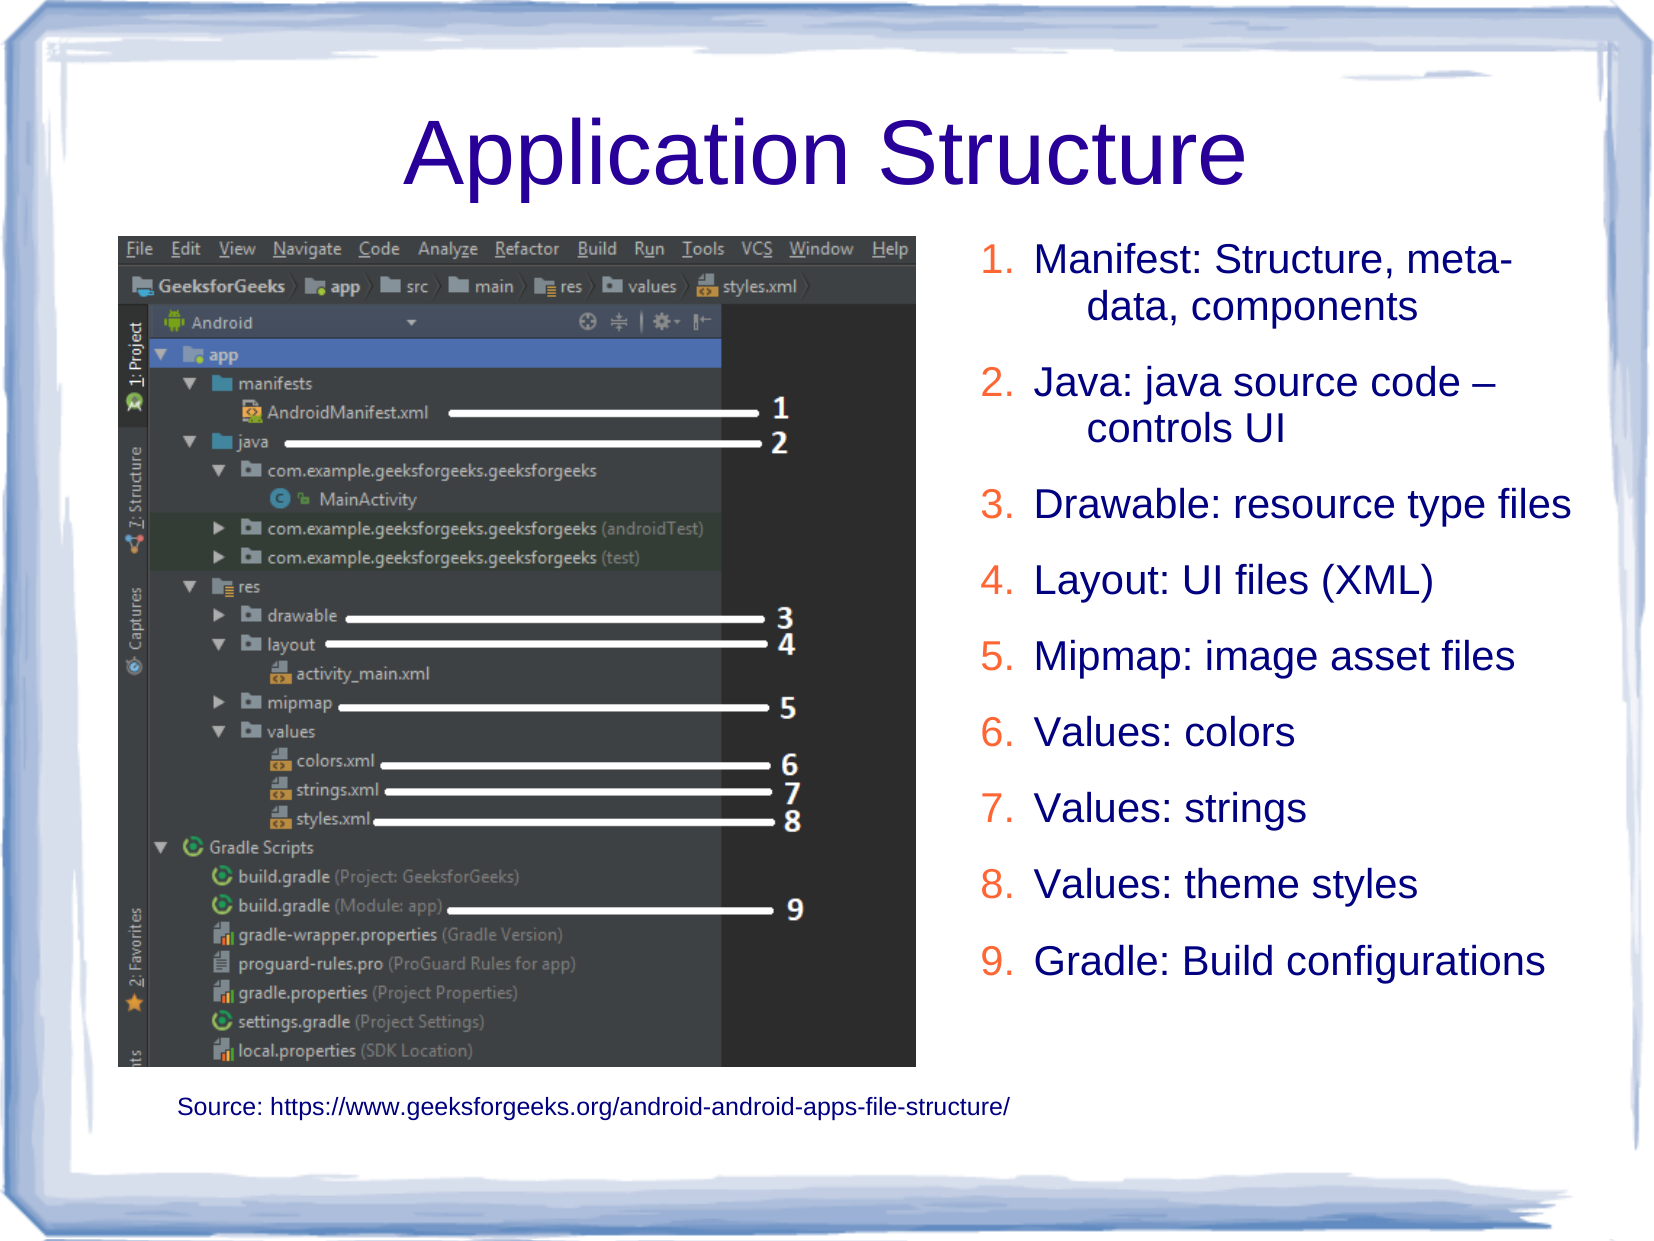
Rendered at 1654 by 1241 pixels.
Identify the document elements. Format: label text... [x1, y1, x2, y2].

title Application Structure [82, 49, 1571, 257]
picture [0, 0, 1654, 1241]
list Manifest: Structure, meta-data, components Java: java source code – controls UI Drawable: resource type files Layout: UI files (XML) Mipmap: image asset files Values: colors Values: strings Values: theme styles Gradle: Build configurations [944, 236, 1595, 1093]
list Source: https://www.geeksforgeeks.org/android-android-apps-file-structure/ [88, 1092, 1565, 1182]
